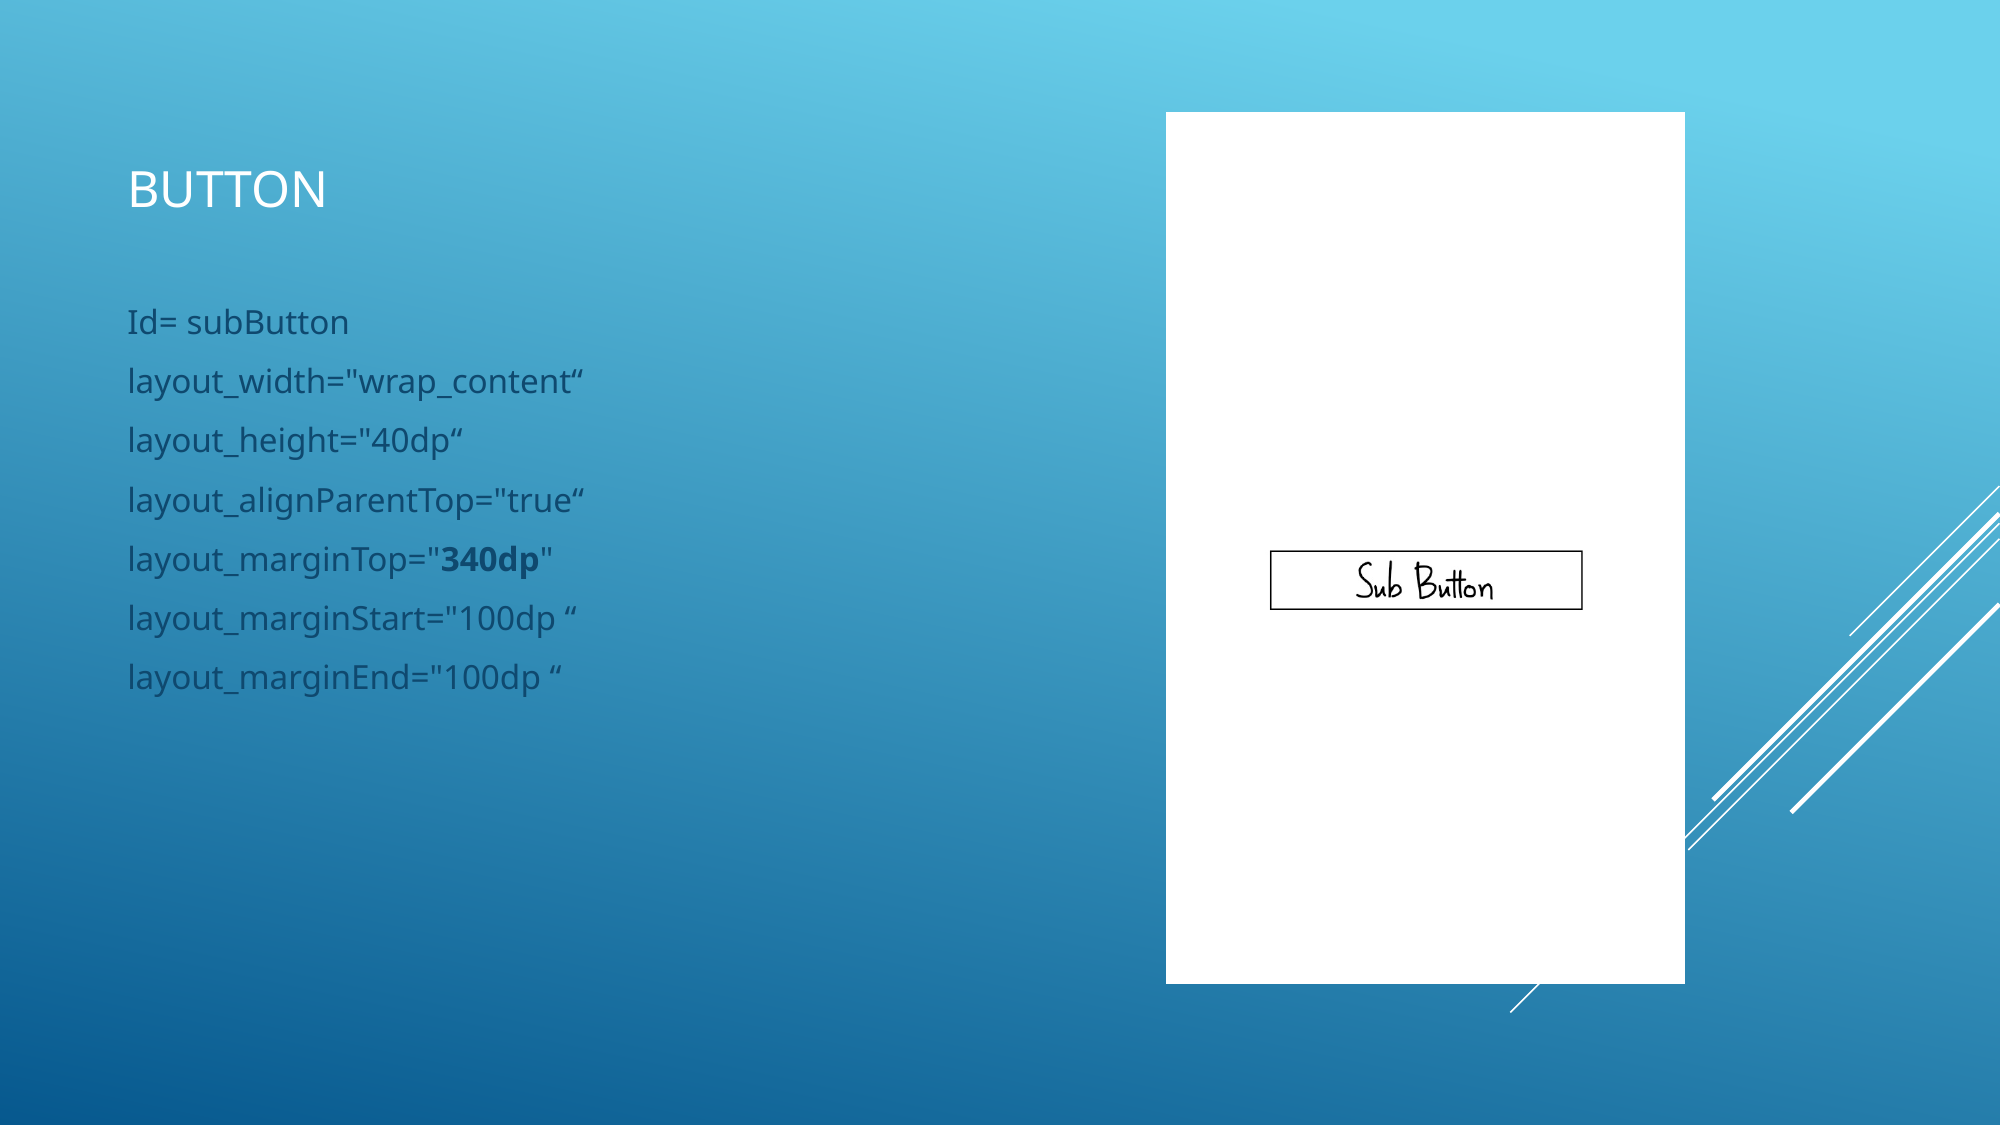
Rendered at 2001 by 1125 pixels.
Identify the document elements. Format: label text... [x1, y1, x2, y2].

list Id= subButton layout_width="wrap_content“ layout_height="40dp“ layout_alignParentTop="true“ layout_marginTop="340dp" layout_marginStart="100dp “ layout_marginEnd="100dp “ [112, 293, 713, 984]
picture [1166, 112, 1685, 984]
title Button [112, 0, 713, 225]
